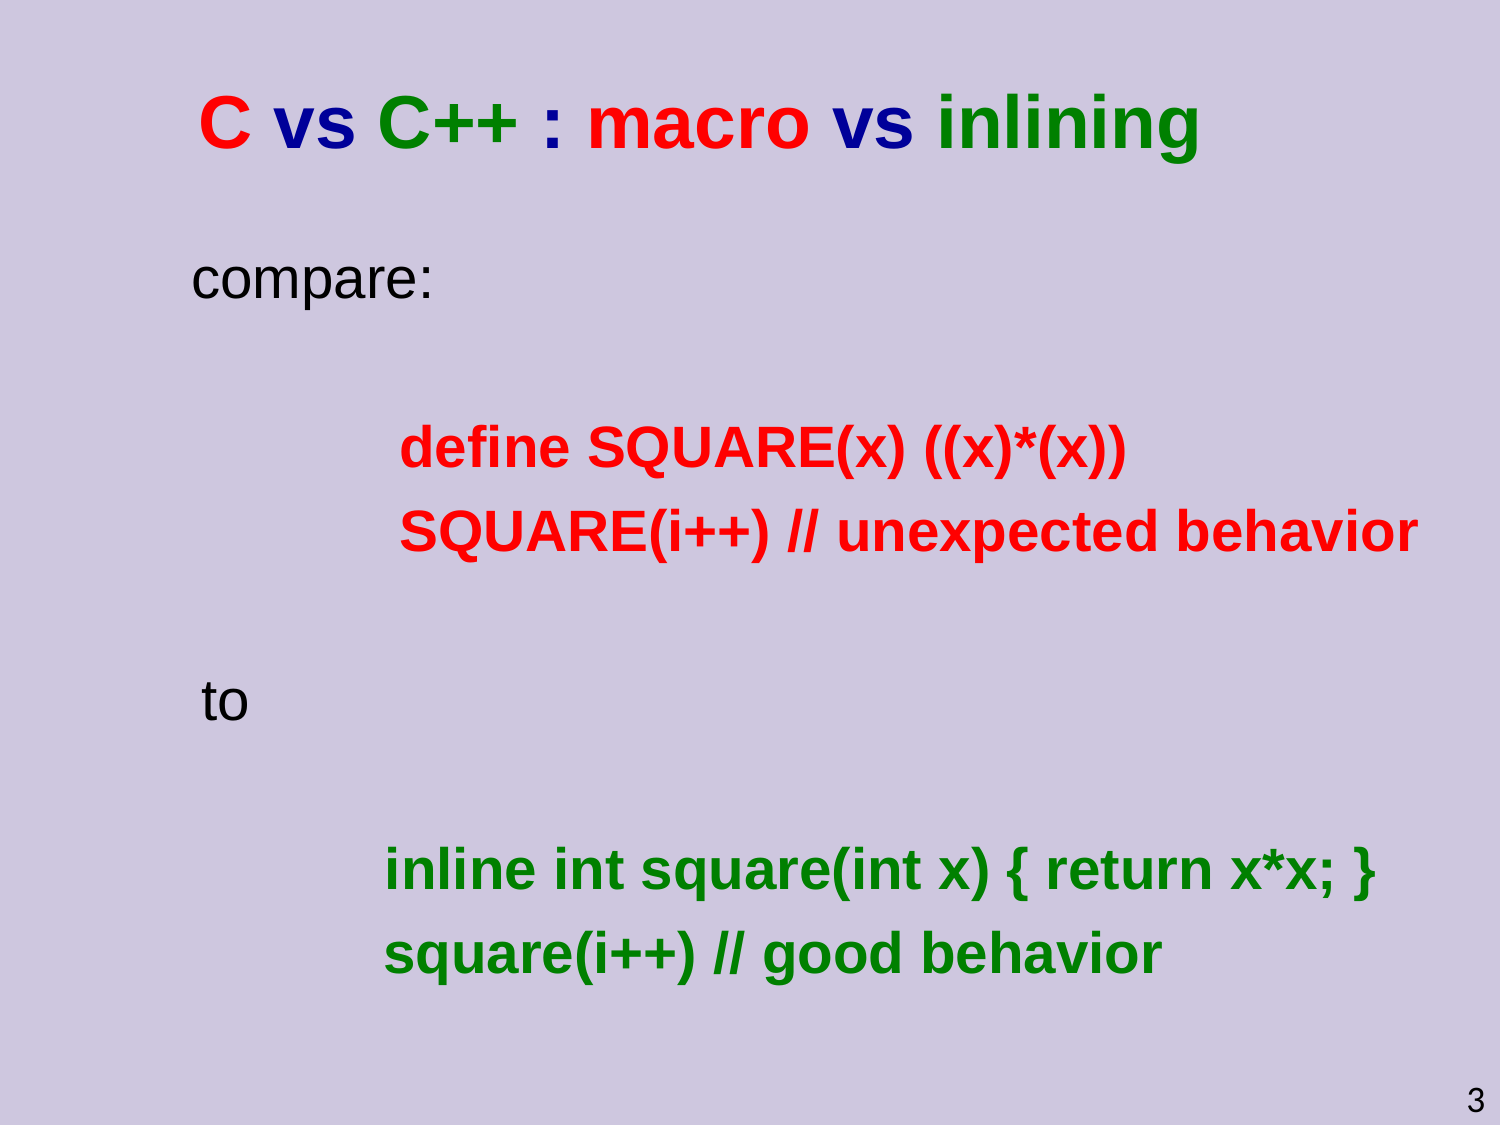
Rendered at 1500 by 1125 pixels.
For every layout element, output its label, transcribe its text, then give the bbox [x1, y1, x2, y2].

text_box <number> [1428, 1069, 1500, 1125]
list compare: define SQUARE(x) ((x)*(x)) SQUARE(i++) // unexpected behavior to inline int square(int x) { return x*x; } square(i++) // good behavior [45, 239, 1463, 986]
title C vs C++ : macro vs inlining [198, 24, 1468, 213]
